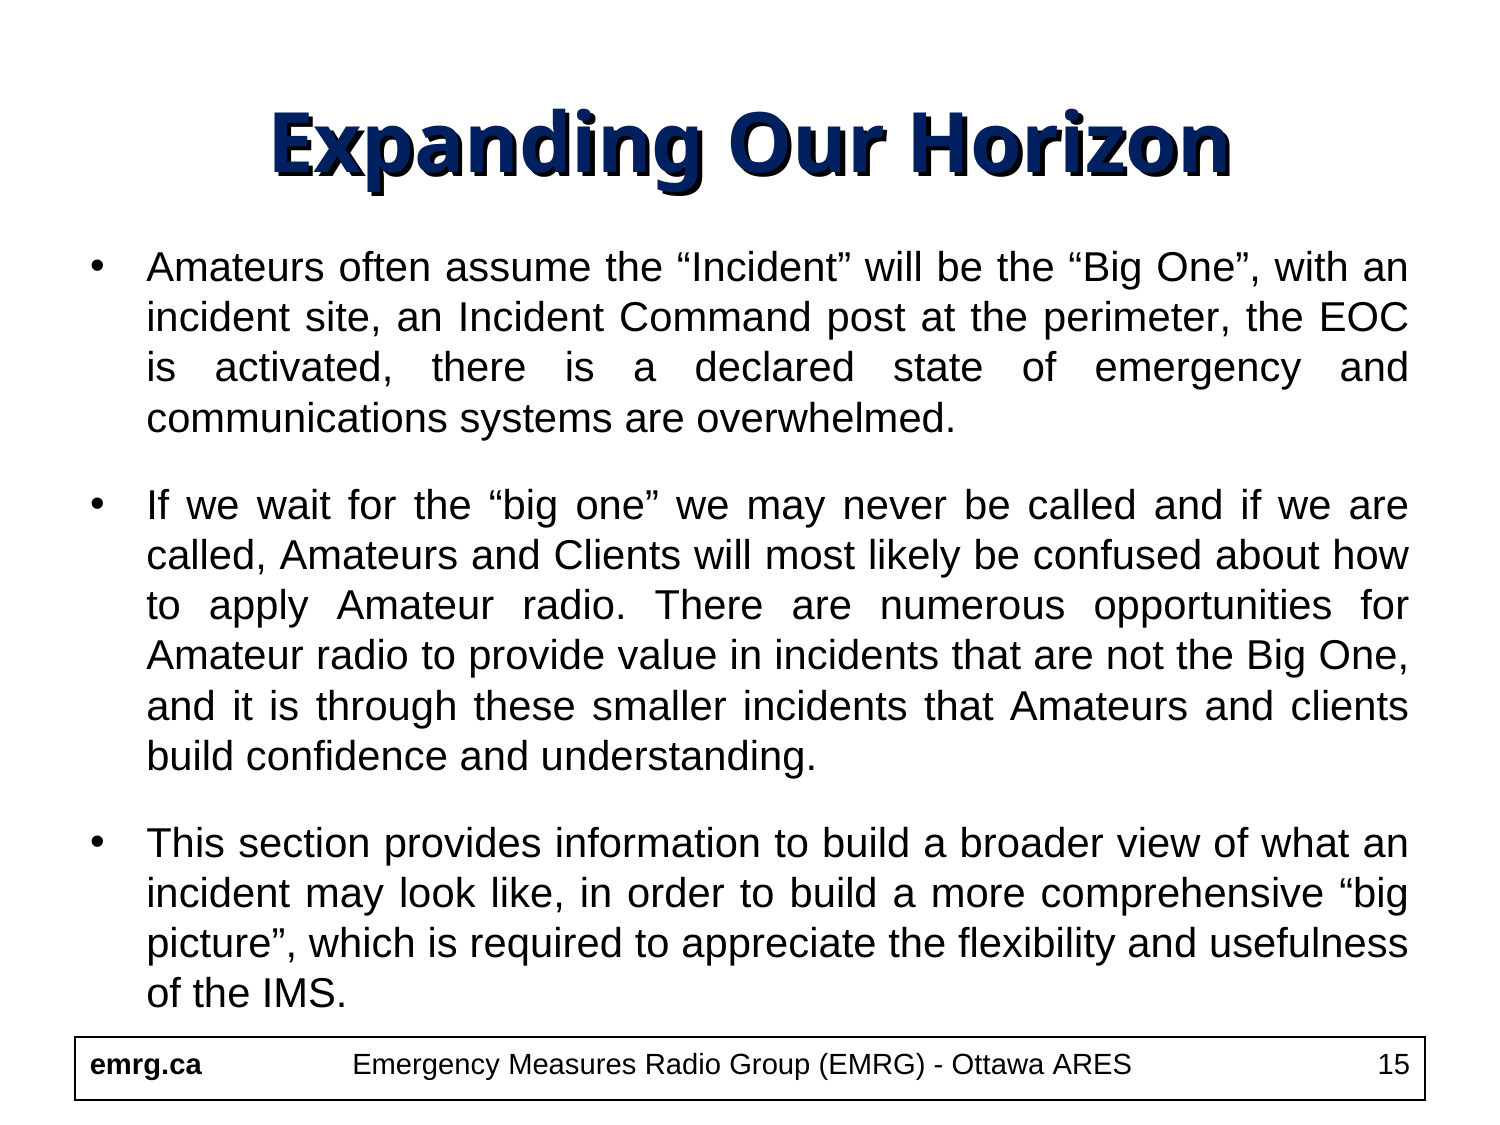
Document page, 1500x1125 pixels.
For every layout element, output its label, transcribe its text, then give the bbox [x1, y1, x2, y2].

title Expanding Our Horizon [75, 45, 1426, 232]
list Amateurs often assume the “Incident” will be the “Big One”, with an incident site, an Incident Command post at the perimeter, the EOC is activated, there is a declared state of emergency and communications systems are overwhelmed. If we wait for the “big one” we may never be called and if we are called, Amateurs and Clients will most likely be confused about how to apply Amateur radio. There are numerous opportunities for Amateur radio to provide value in incidents that are not the Big One, and it is through these smaller incidents that Amateurs and clients build confidence and understanding. This section provides information to build a broader view of what an incident may look like, in order to build a more comprehensive “big picture”, which is required to appreciate the flexibility and usefulness of the IMS. [75, 232, 1426, 1038]
text_box <number> [1246, 1037, 1426, 1103]
text_box Emergency Measures Radio Group (EMRG) - Ottawa ARES [247, 1037, 1238, 1103]
